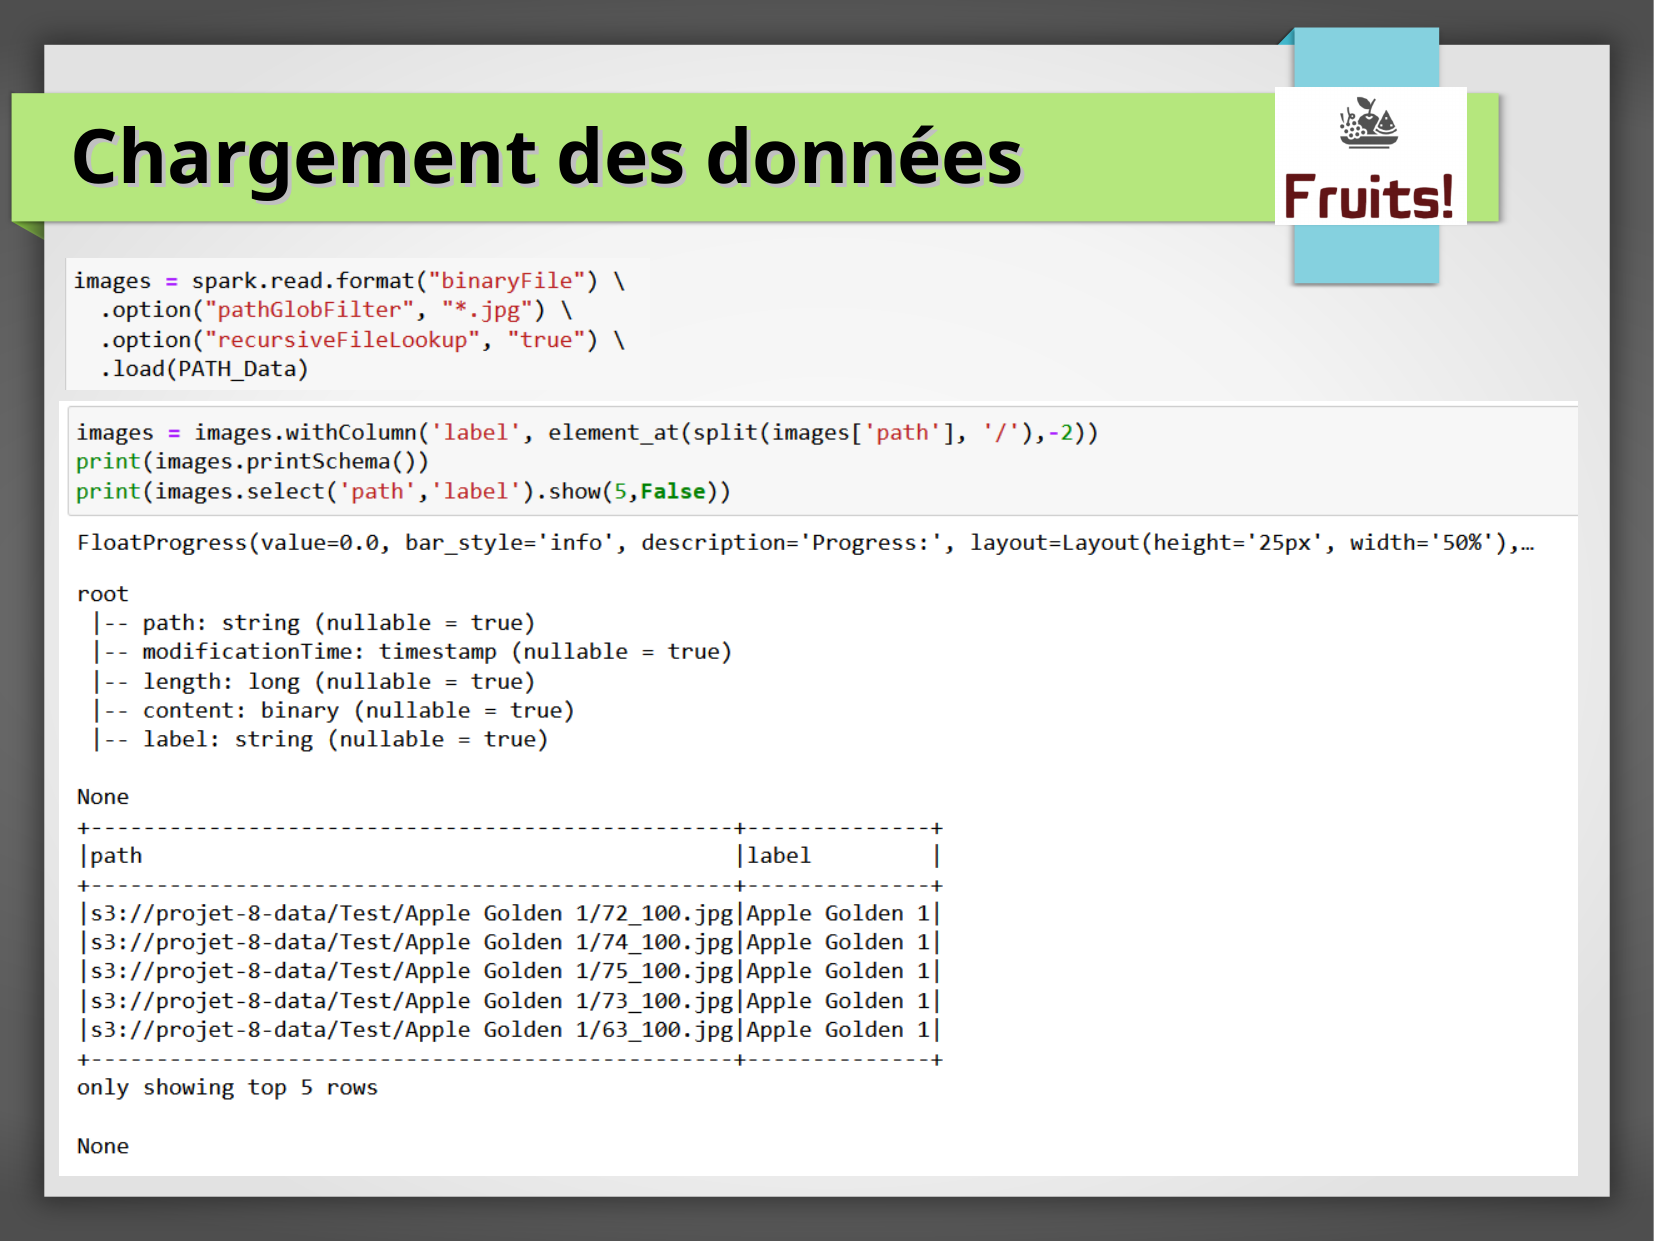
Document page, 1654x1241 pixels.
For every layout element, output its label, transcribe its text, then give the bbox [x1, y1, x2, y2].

title Chargement des données [70, 70, 1406, 238]
picture [0, 0, 1654, 1241]
